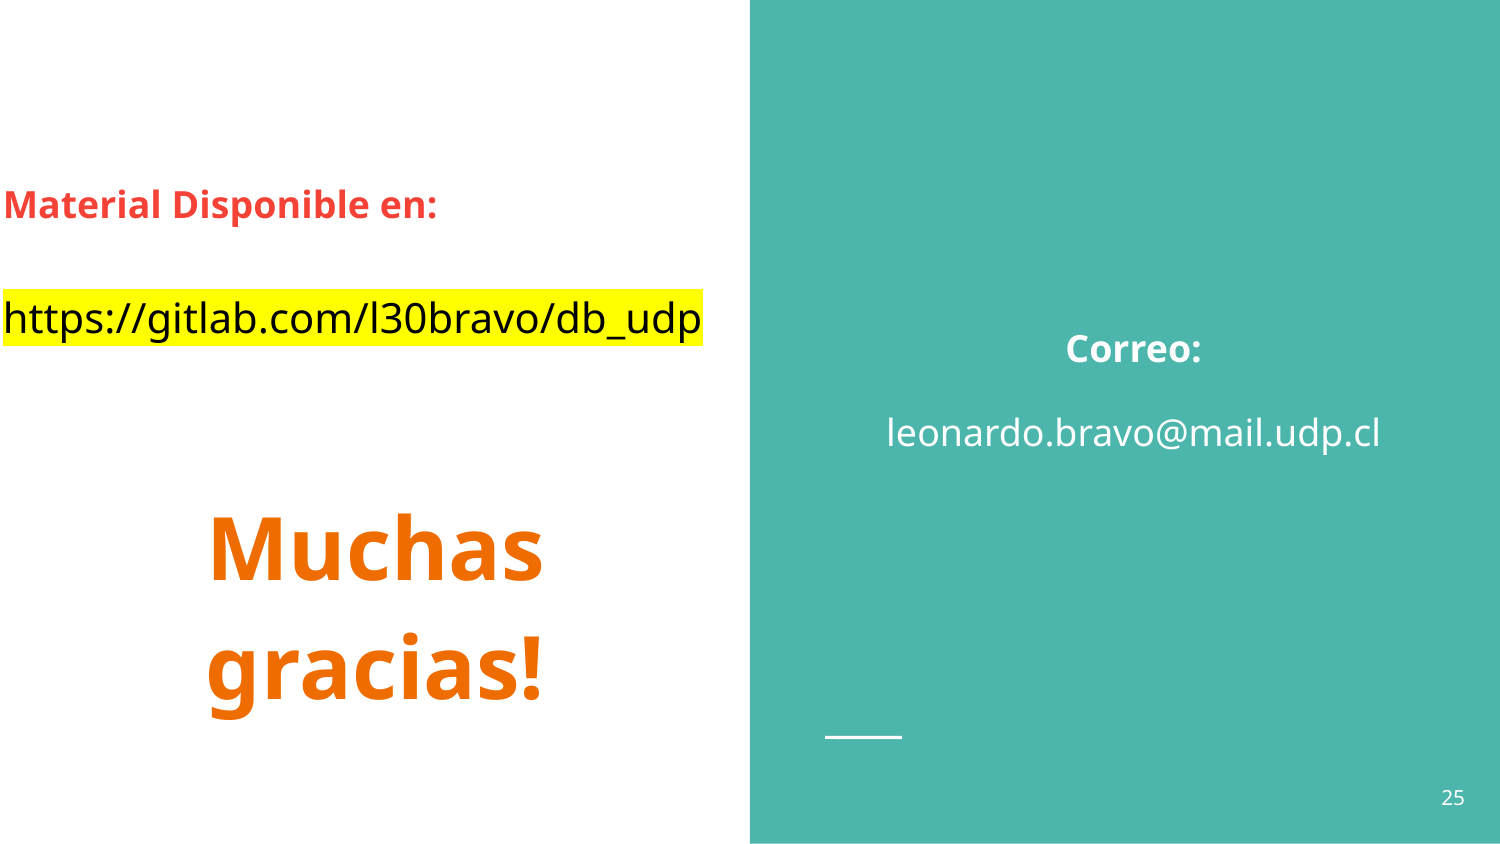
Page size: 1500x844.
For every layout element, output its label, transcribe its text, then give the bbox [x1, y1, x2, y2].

slide_number <number> [1389, 764, 1480, 830]
text_box Material Disponible en: https://gitlab.com/l30bravo/db_udp [0, 171, 792, 354]
list Correo: leonardo.bravo@mail.udp.cl [767, 11, 1500, 844]
title Muchas gracias! [43, 465, 708, 741]
